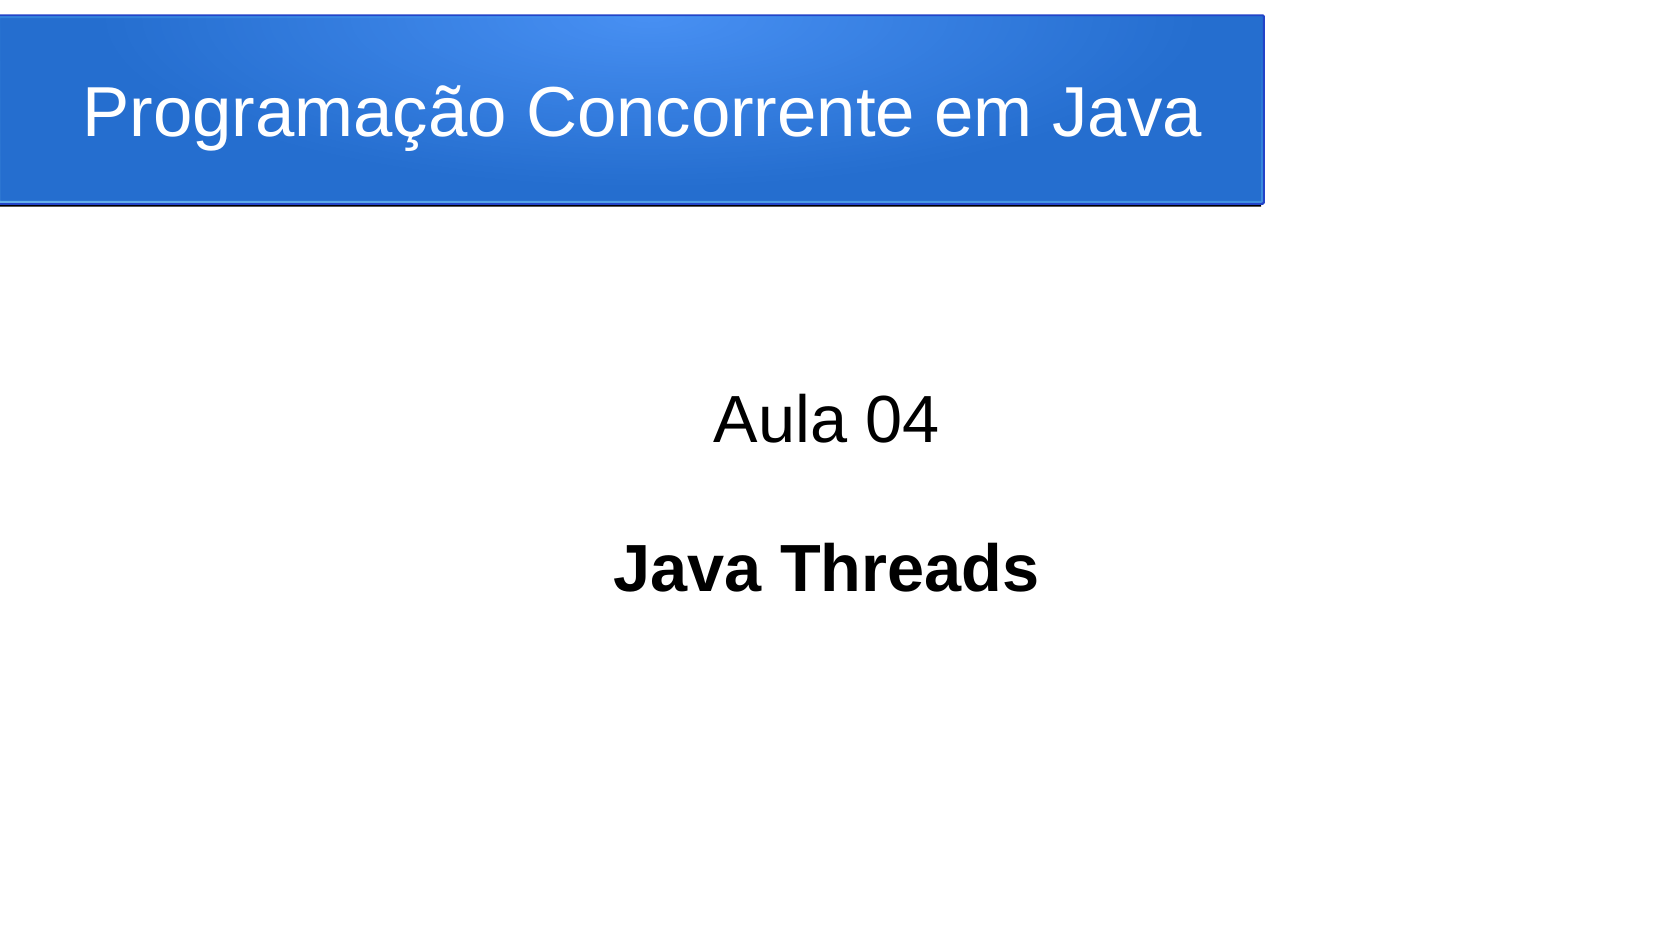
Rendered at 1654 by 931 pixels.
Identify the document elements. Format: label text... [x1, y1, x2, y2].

title Programação Concorrente em Java [82, 35, 1235, 189]
subtitle Aula 04 Java Threads [82, 224, 1571, 764]
